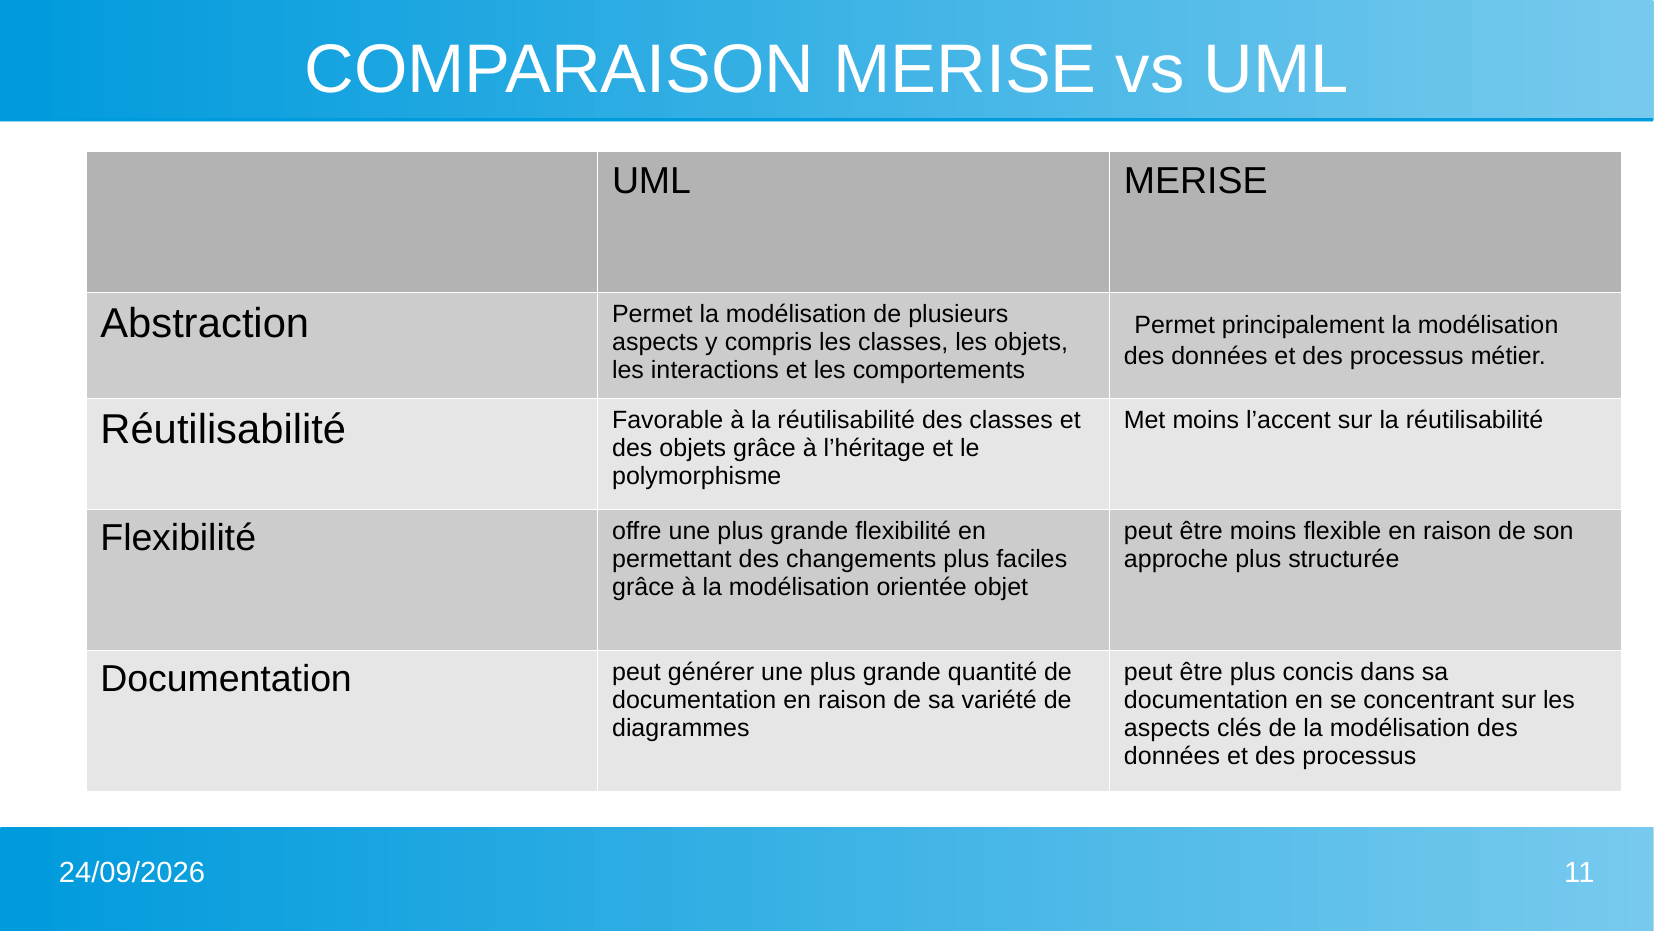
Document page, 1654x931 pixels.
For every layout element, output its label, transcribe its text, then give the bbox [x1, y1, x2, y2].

table_cell Documentation [87, 651, 597, 791]
table_cell Met moins l’accent sur la réutilisabilité [1110, 399, 1621, 509]
table_cell offre une plus grande flexibilité en permettant des changements plus faciles grâce à la modélisation orientée objet [598, 510, 1109, 650]
table_header UML [598, 152, 1109, 292]
table_cell Permet principalement la modélisation des données et des processus métier. [1110, 293, 1621, 398]
table_cell peut être plus concis dans sa documentation en se concentrant sur les aspects clés de la modélisation des données et des processus [1110, 651, 1621, 791]
table_cell Permet la modélisation de plusieurs aspects y compris les classes, les objets, les interactions et les comportements [598, 293, 1109, 398]
table_cell Flexibilité [87, 510, 597, 650]
table_cell Favorable à la réutilisabilité des classes et des objets grâce à l’héritage et le polymorphisme [598, 399, 1109, 509]
table_cell peut générer une plus grande quantité de documentation en raison de sa variété de diagrammes [598, 651, 1109, 791]
table_cell Réutilisabilité [87, 399, 597, 509]
table_cell Abstraction [87, 293, 597, 398]
table_cell peut être moins flexible en raison de son approche plus structurée [1110, 510, 1621, 650]
title COMPARAISON MERISE vs UML [59, 29, 1595, 108]
table_header [87, 152, 597, 292]
table_header MERISE [1110, 152, 1621, 292]
